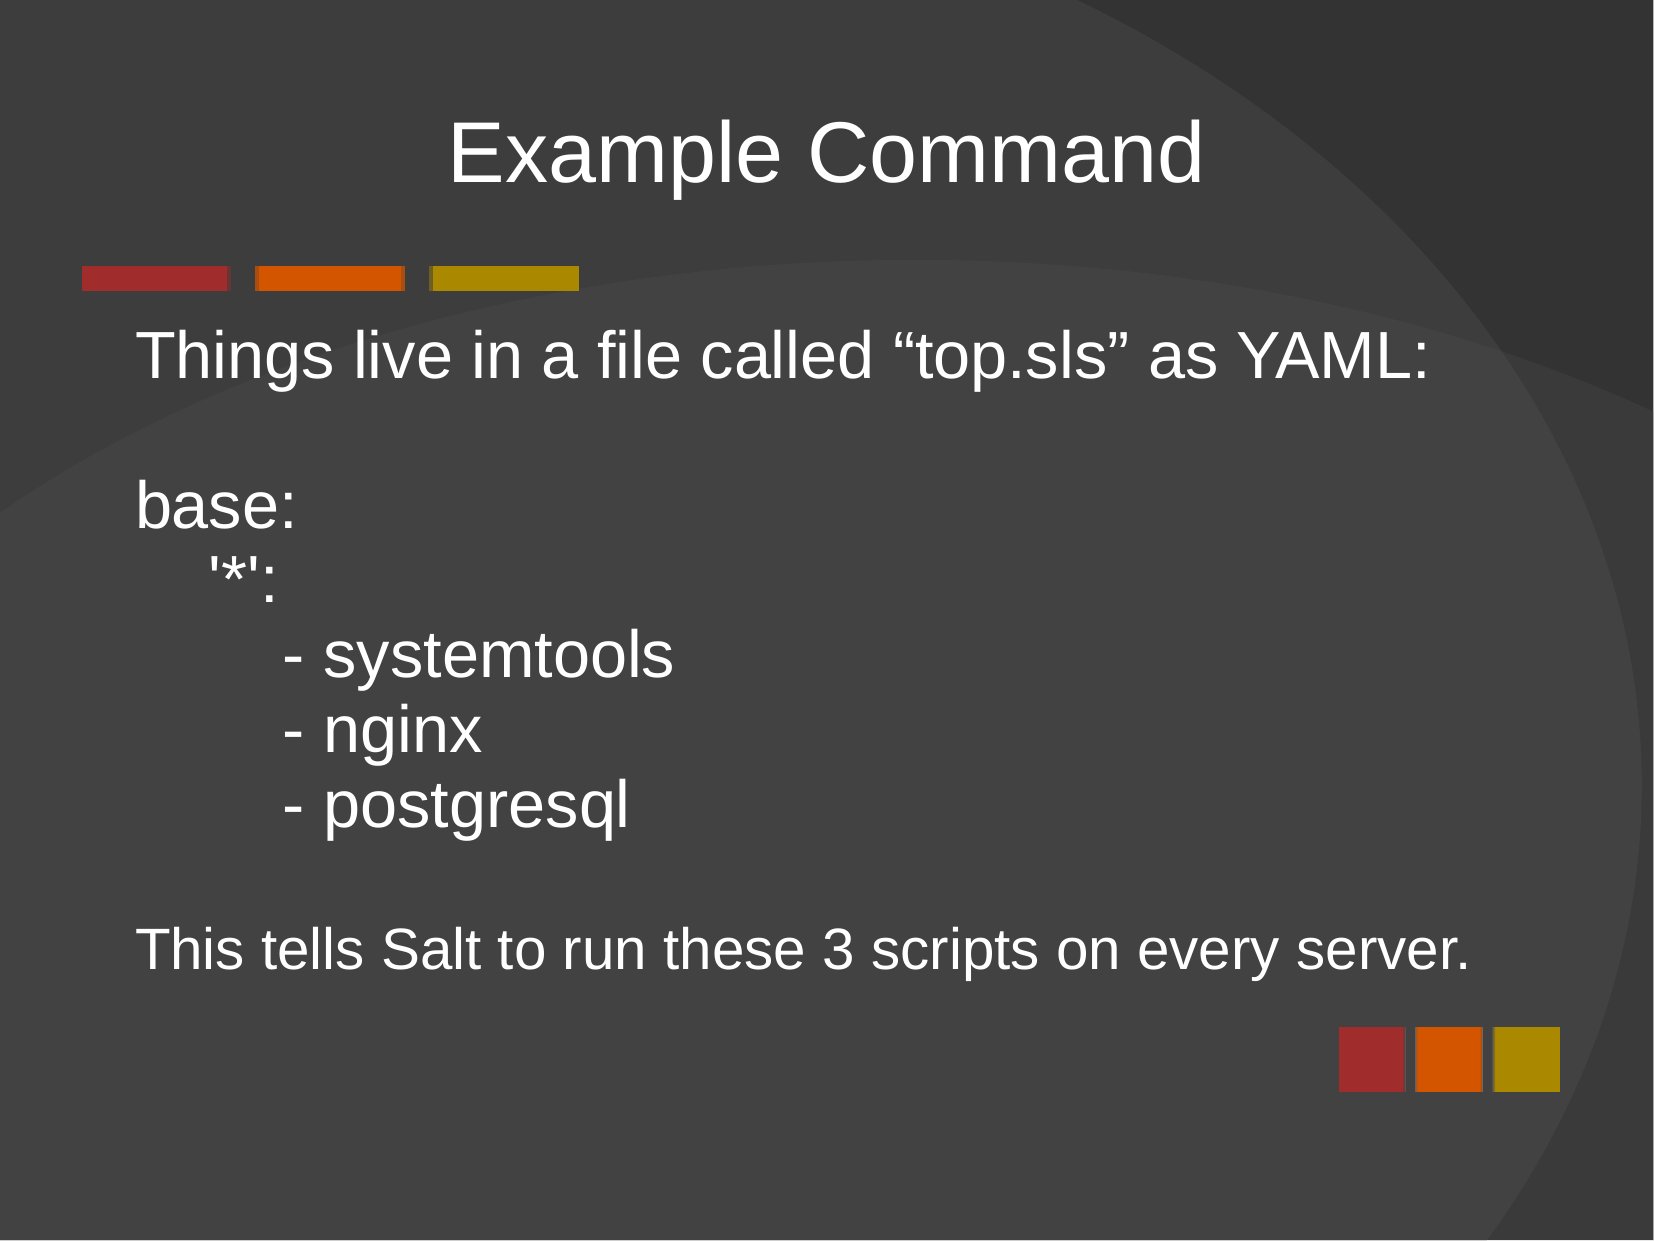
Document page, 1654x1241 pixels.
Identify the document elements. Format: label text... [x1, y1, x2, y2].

title Example Command [82, 49, 1571, 257]
picture [82, 266, 579, 291]
subtitle Things live in a file called “top.sls” as YAML: base: '*': - systemtools - nginx - postgresql This tells Salt to run these 3 scripts on every server. [135, 290, 1531, 1010]
picture [1339, 1027, 1560, 1092]
